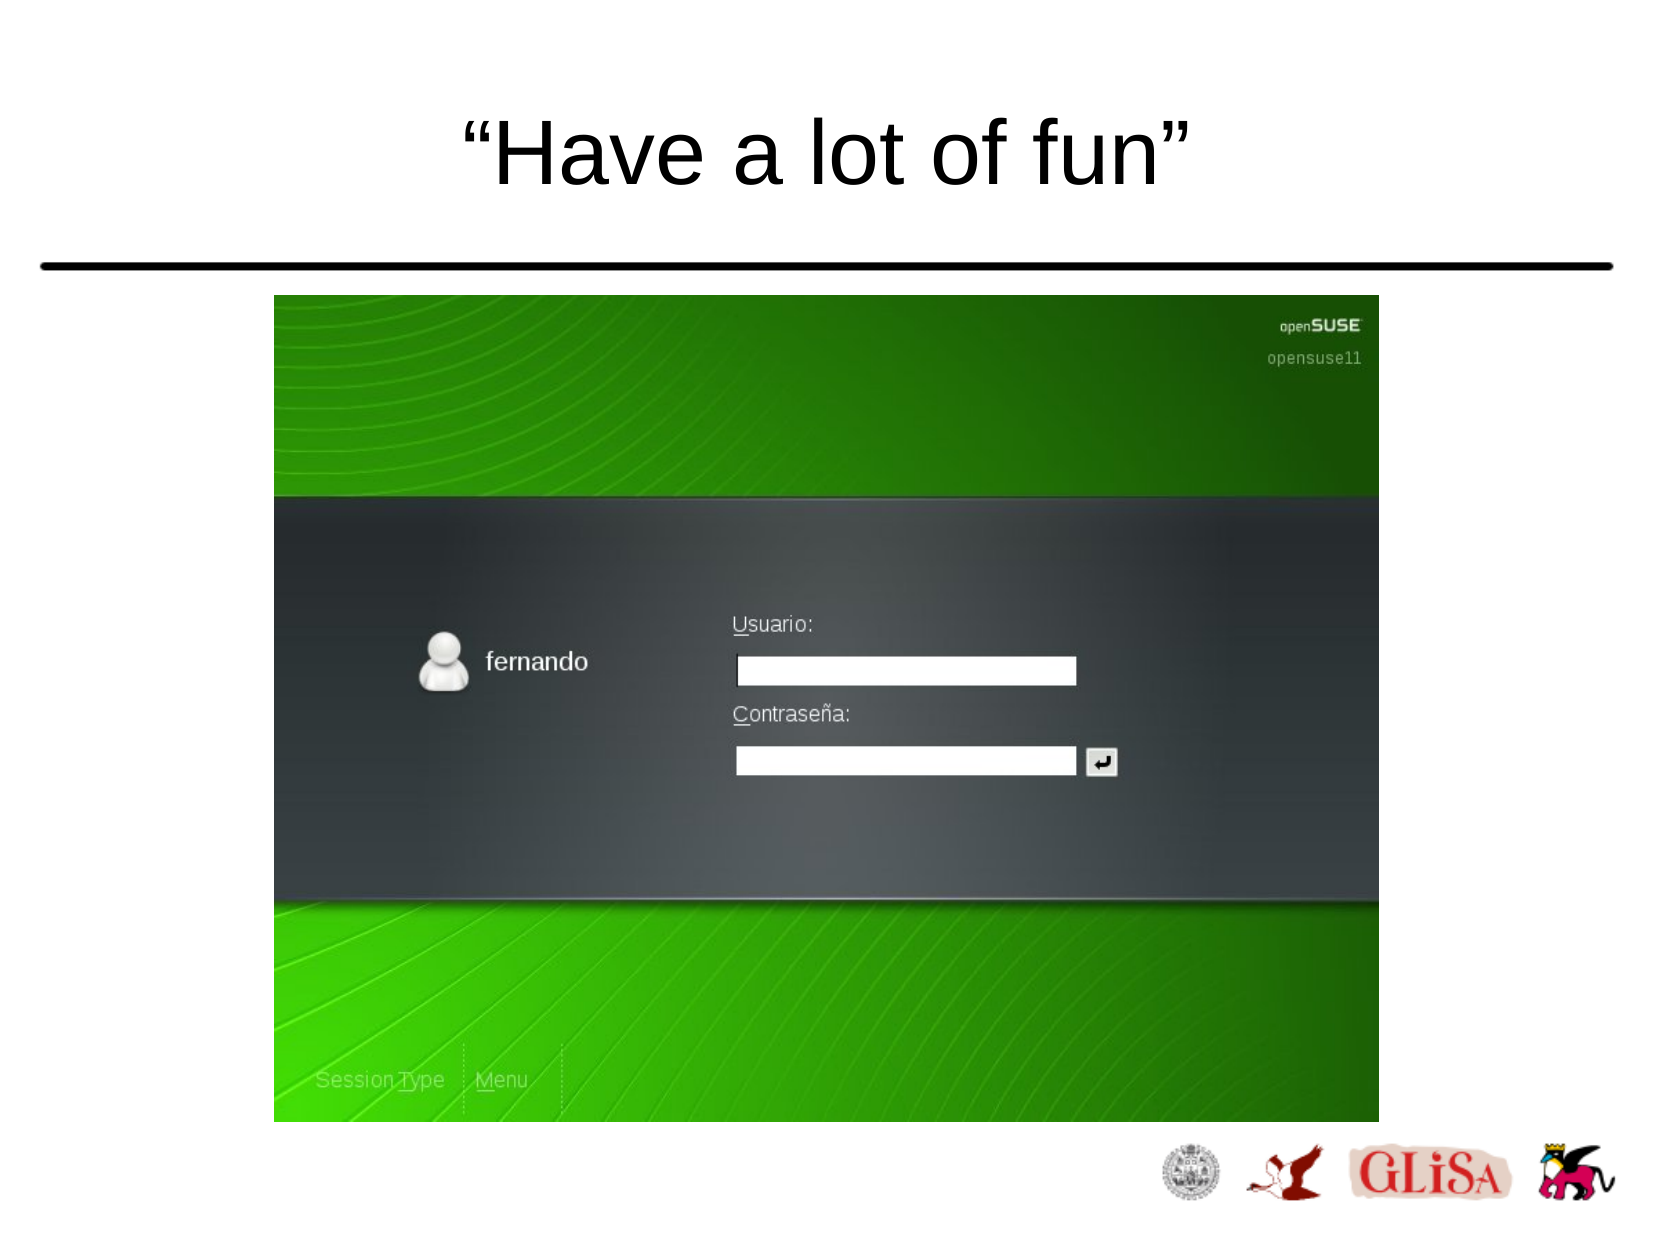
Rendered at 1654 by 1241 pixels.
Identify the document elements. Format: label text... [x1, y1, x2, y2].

title “Have a lot of fun” [82, 49, 1571, 257]
picture [0, 0, 1654, 1241]
